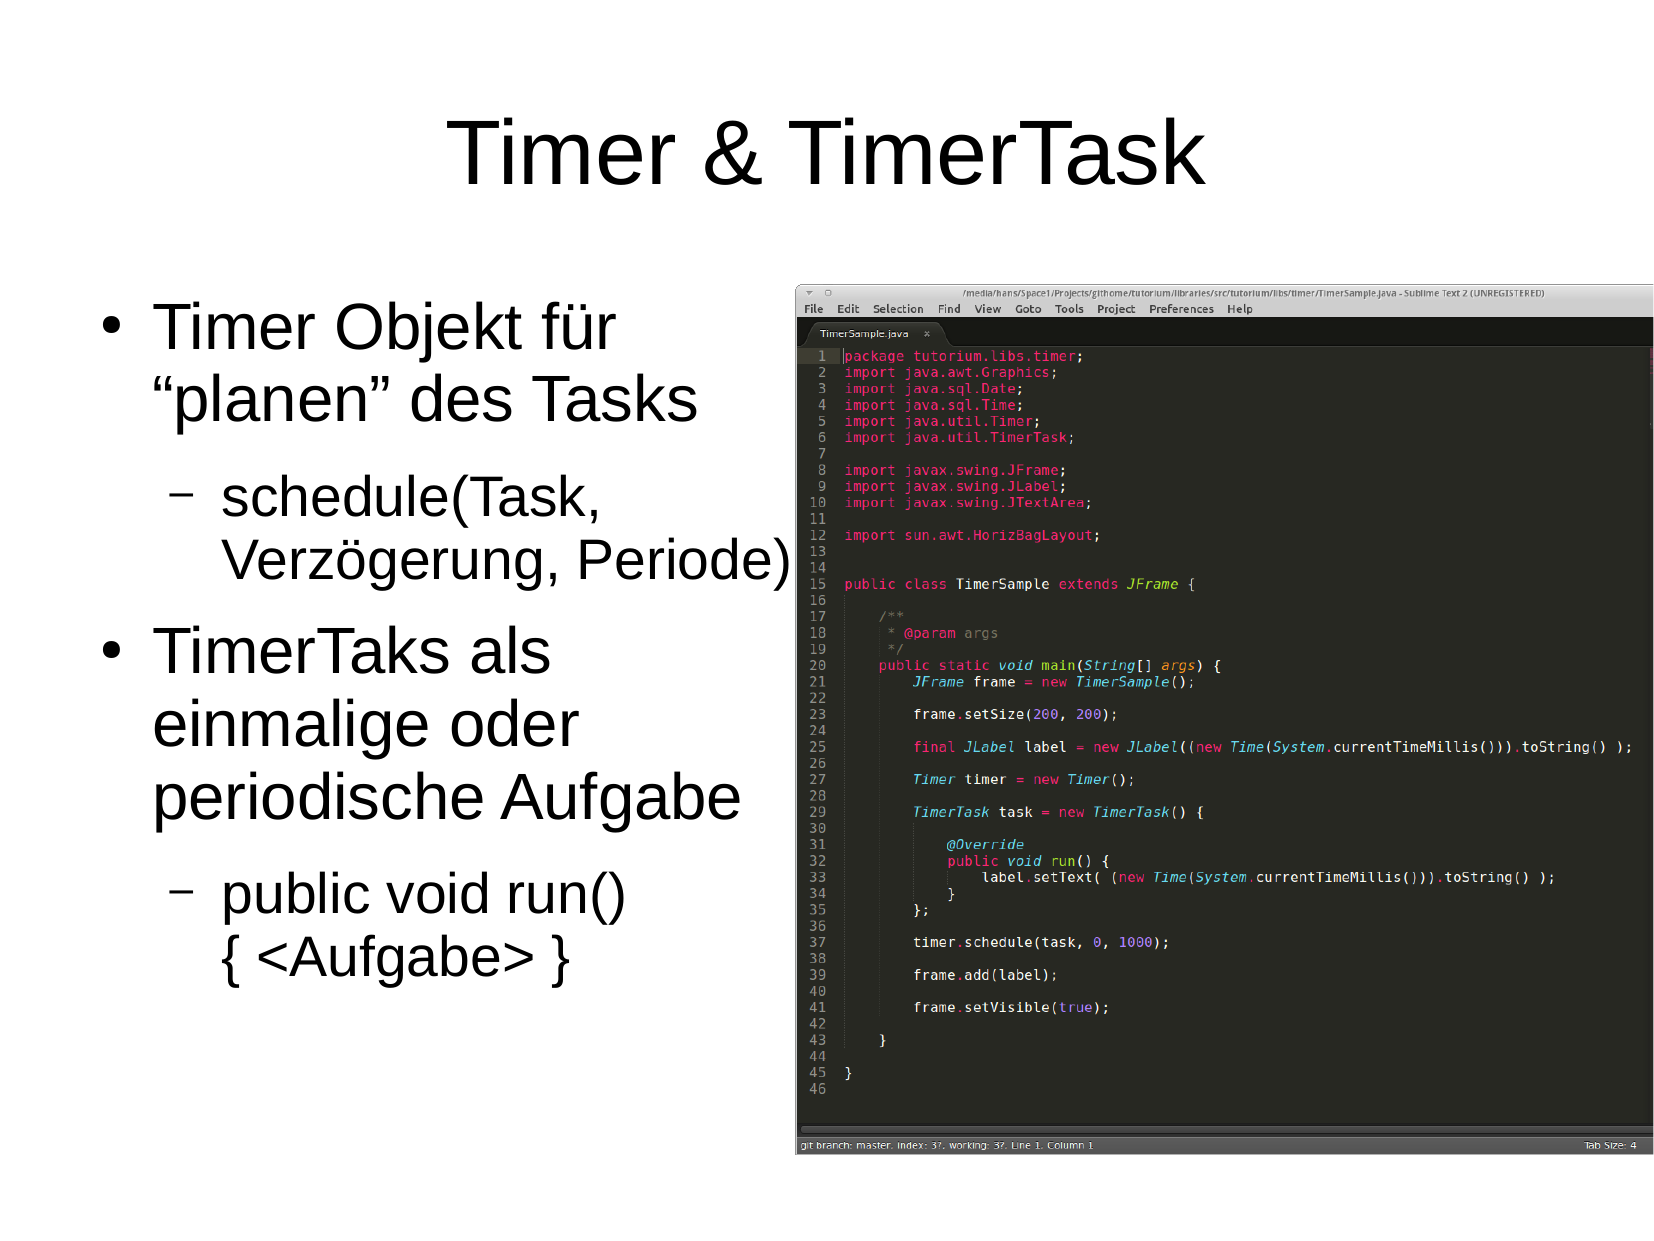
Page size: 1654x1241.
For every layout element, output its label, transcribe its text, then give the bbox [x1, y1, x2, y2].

title Timer & TimerTask [82, 49, 1571, 257]
list Timer Objekt für “planen” des Tasks schedule(Task, Verzögerung, Periode) TimerTaks als einmalige oder periodische Aufgabe public void run() { <Aufgabe> } [82, 290, 793, 1010]
picture [795, 284, 1654, 1156]
